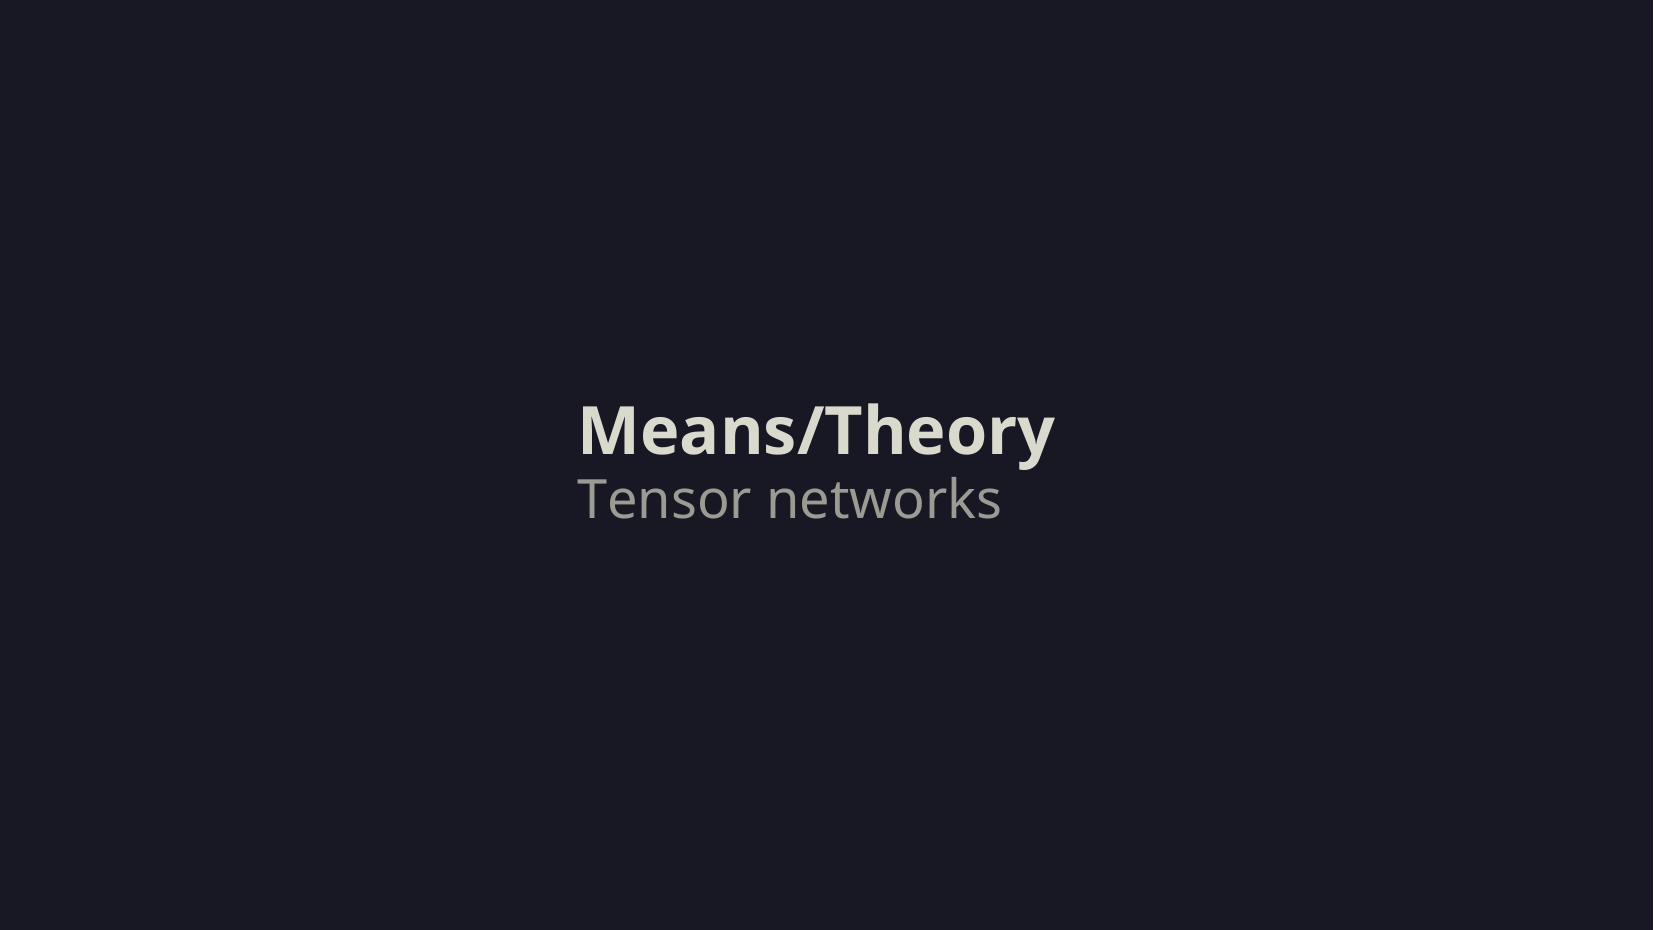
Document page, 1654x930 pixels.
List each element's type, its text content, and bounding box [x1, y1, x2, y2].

text_box Means/Theory [562, 376, 1091, 481]
text_box Tensor networks [577, 460, 1004, 535]
